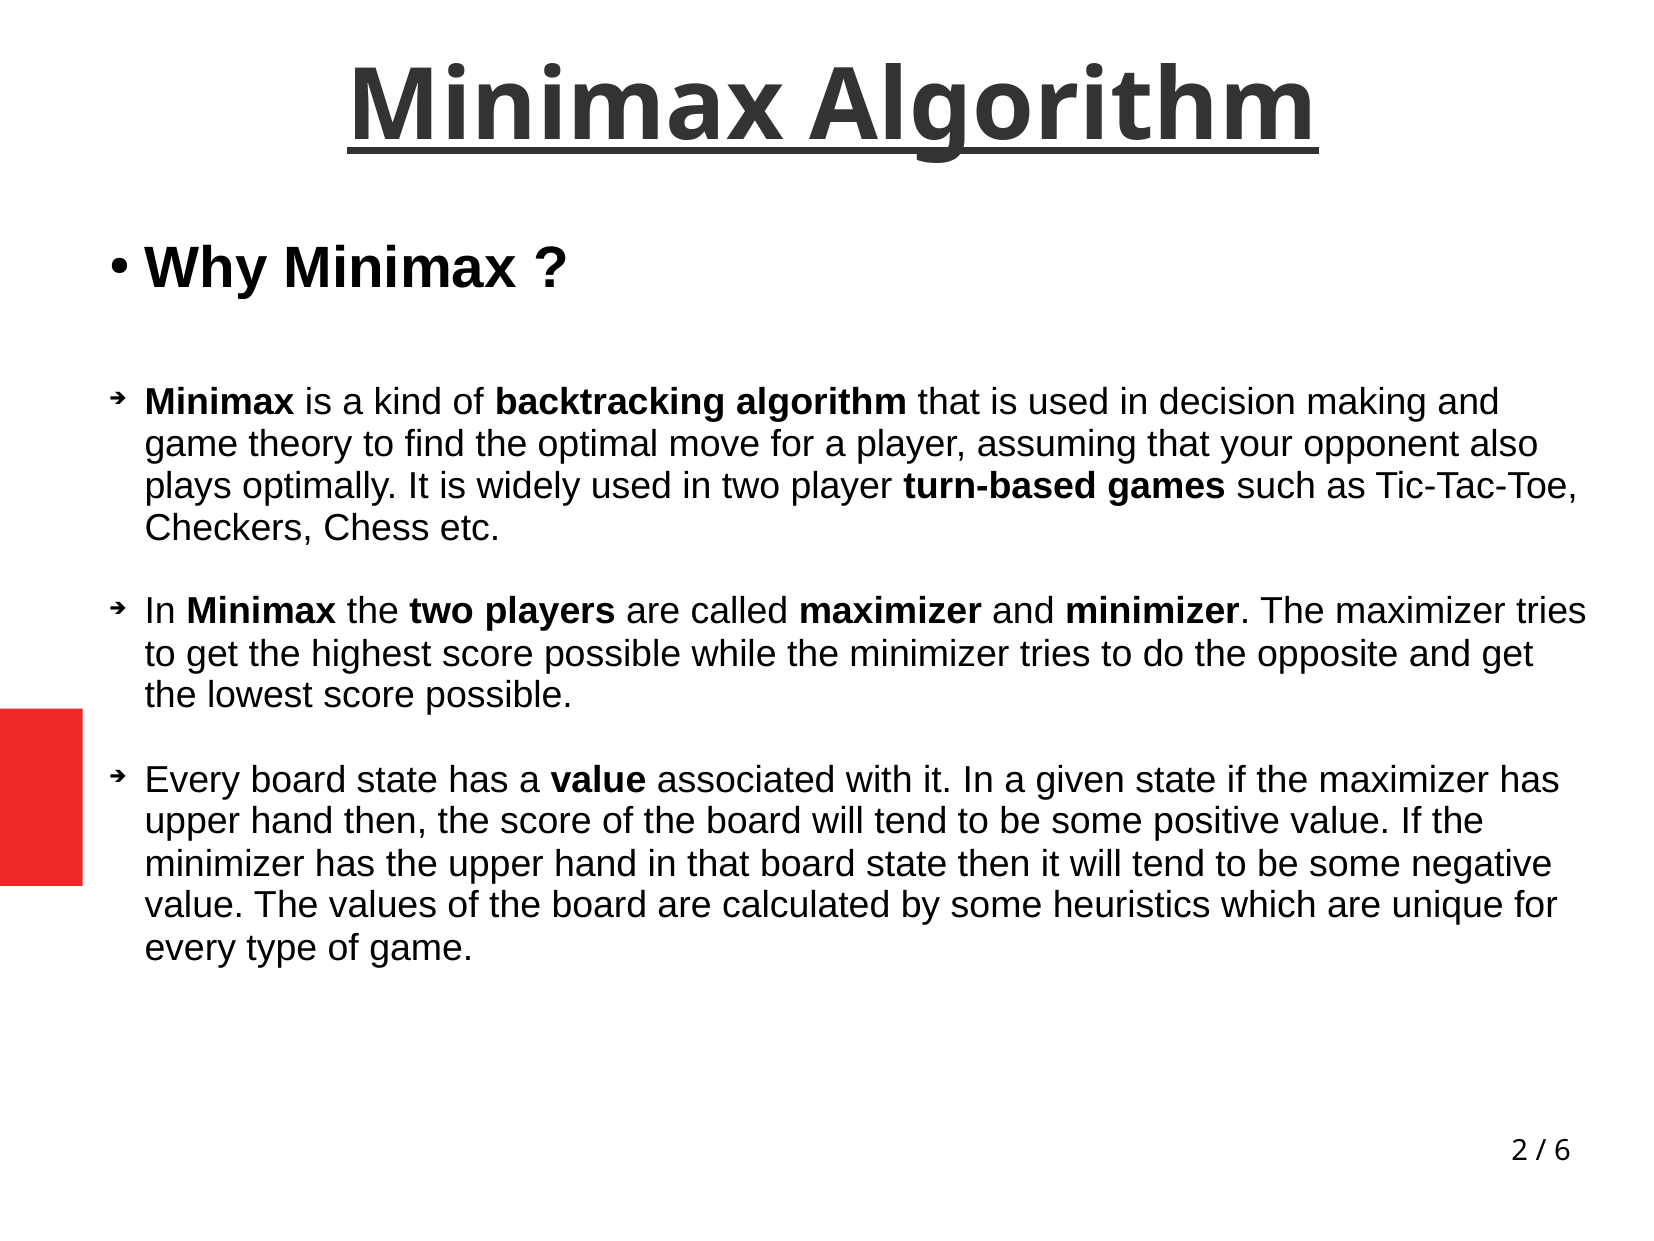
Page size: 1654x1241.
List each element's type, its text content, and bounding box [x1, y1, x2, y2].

title Minimax Algorithm [129, 42, 1536, 159]
text_box Minimax is a kind of backtracking algorithm that is used in decision making and game theory to find the optimal move for a player, assuming that your opponent also plays optimally. It is widely used in two player turn-based games such as Tic-Tac-Toe, Checkers, Chess etc. In Minimax the two players are called maximizer and minimizer. The maximizer tries to get the highest score possible while the minimizer tries to do the opposite and get the lowest score possible. Every board state has a value associated with it. In a given state if the maximizer has upper hand then, the score of the board will tend to be some positive value. If the minimizer has the upper hand in that board state then it will tend to be some negative value. The values of the board are calculated by some heuristics which are unique for every type of game. [94, 330, 1607, 1063]
text_box Why Minimax ? [94, 227, 733, 308]
